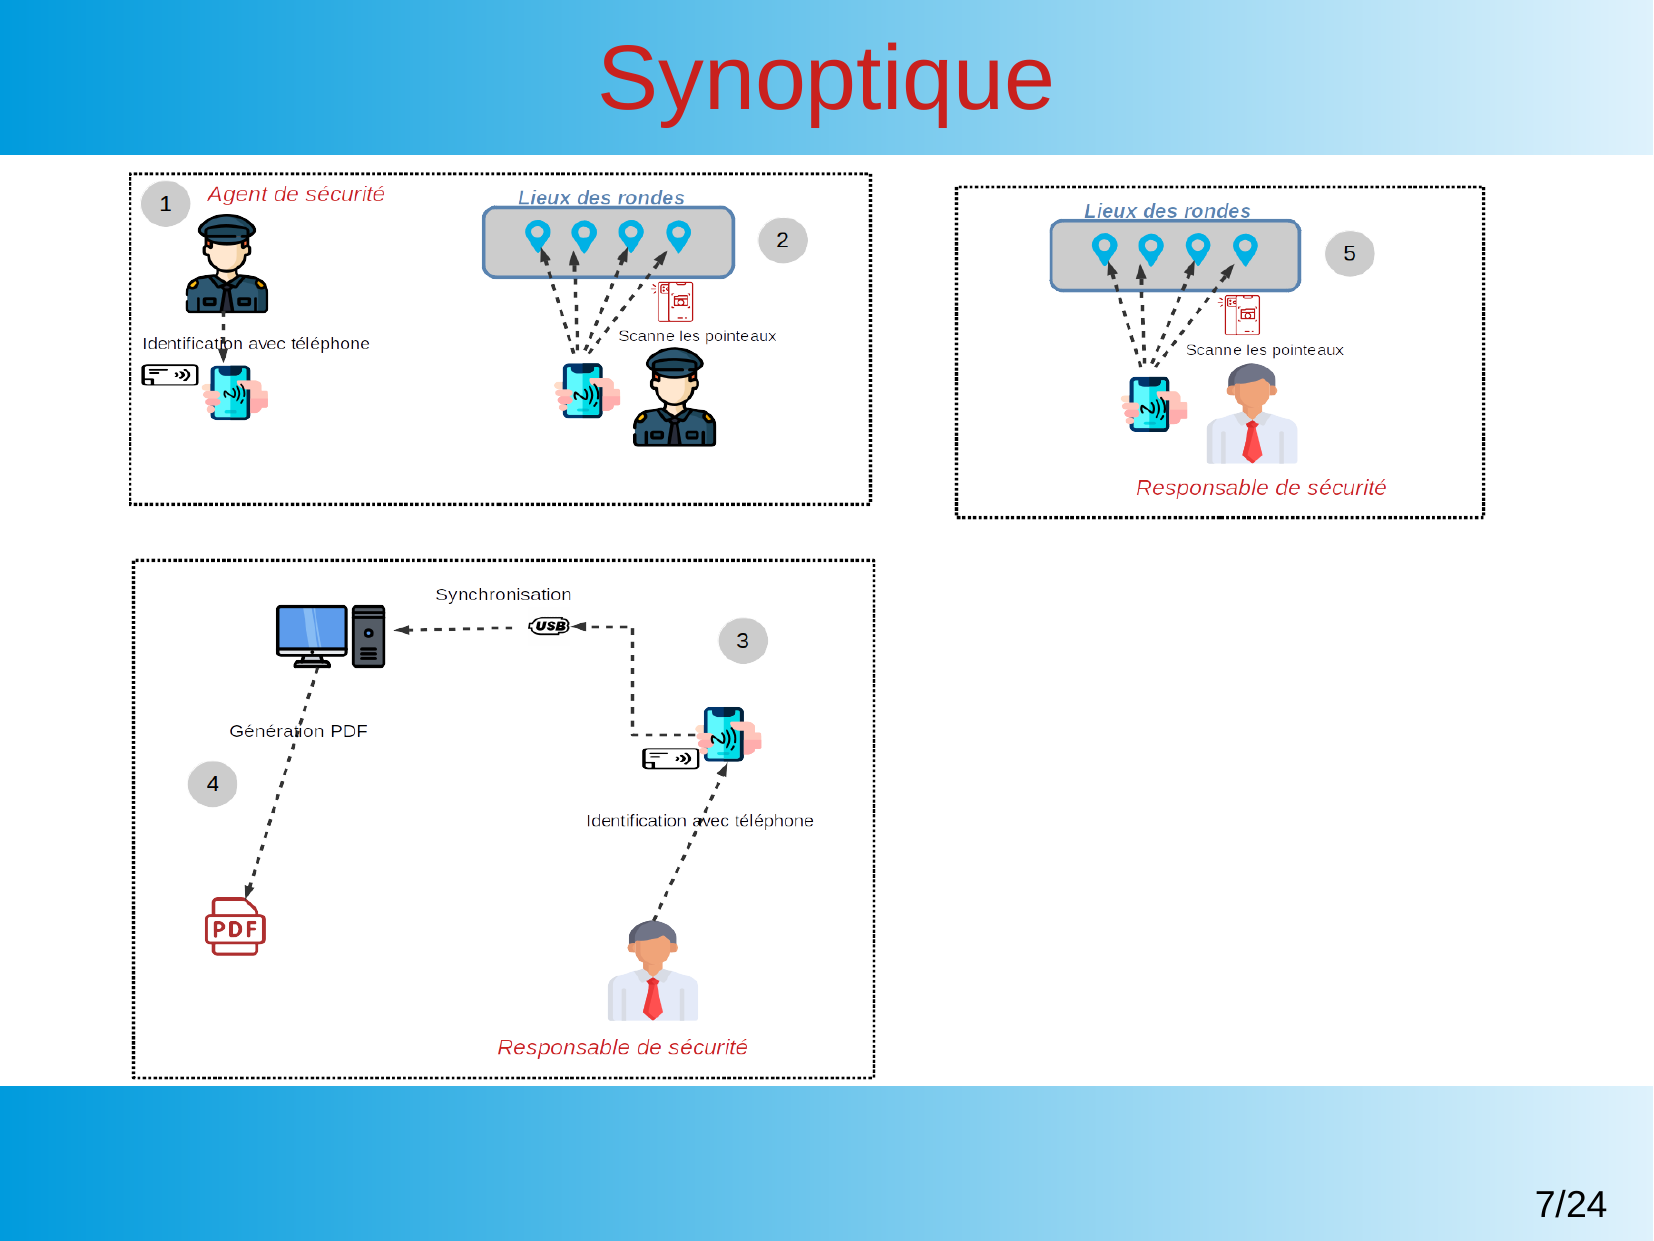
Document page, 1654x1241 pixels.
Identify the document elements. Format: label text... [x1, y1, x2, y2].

title Synoptique [82, 25, 1571, 130]
picture [129, 163, 1501, 1241]
text_box <numéro>/24 [1520, 1175, 1654, 1241]
